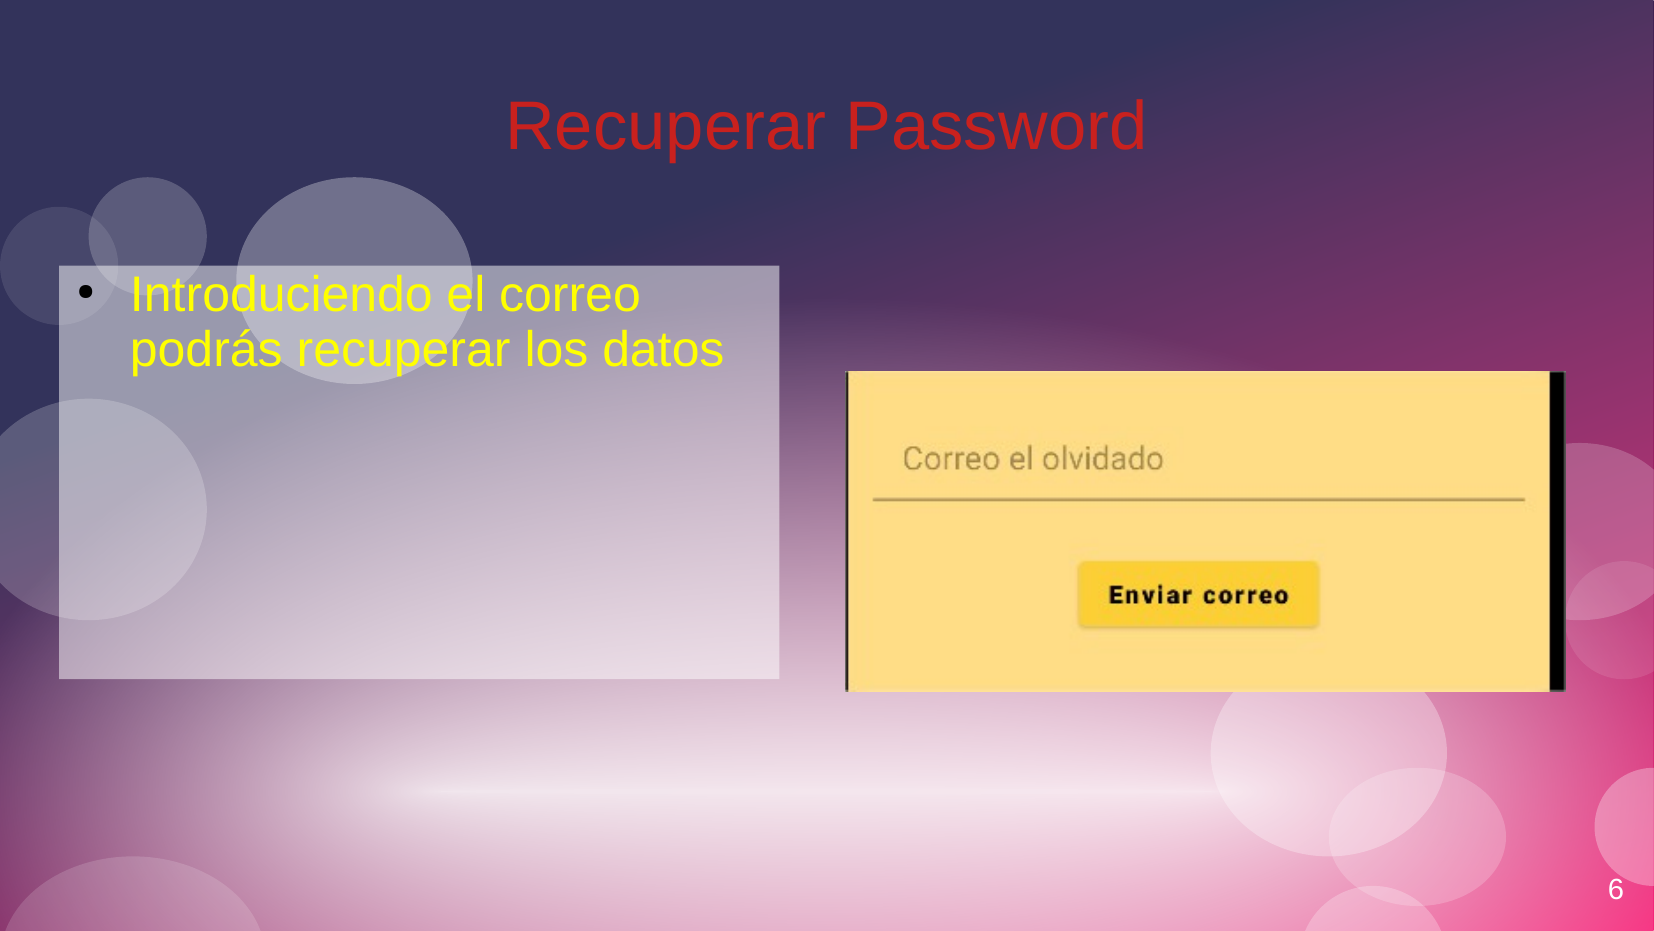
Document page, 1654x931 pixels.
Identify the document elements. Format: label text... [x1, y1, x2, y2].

list Introduciendo el correo podrás recuperar los datos [59, 265, 780, 680]
picture [845, 371, 1566, 692]
title Recuperar Password [88, 44, 1565, 207]
